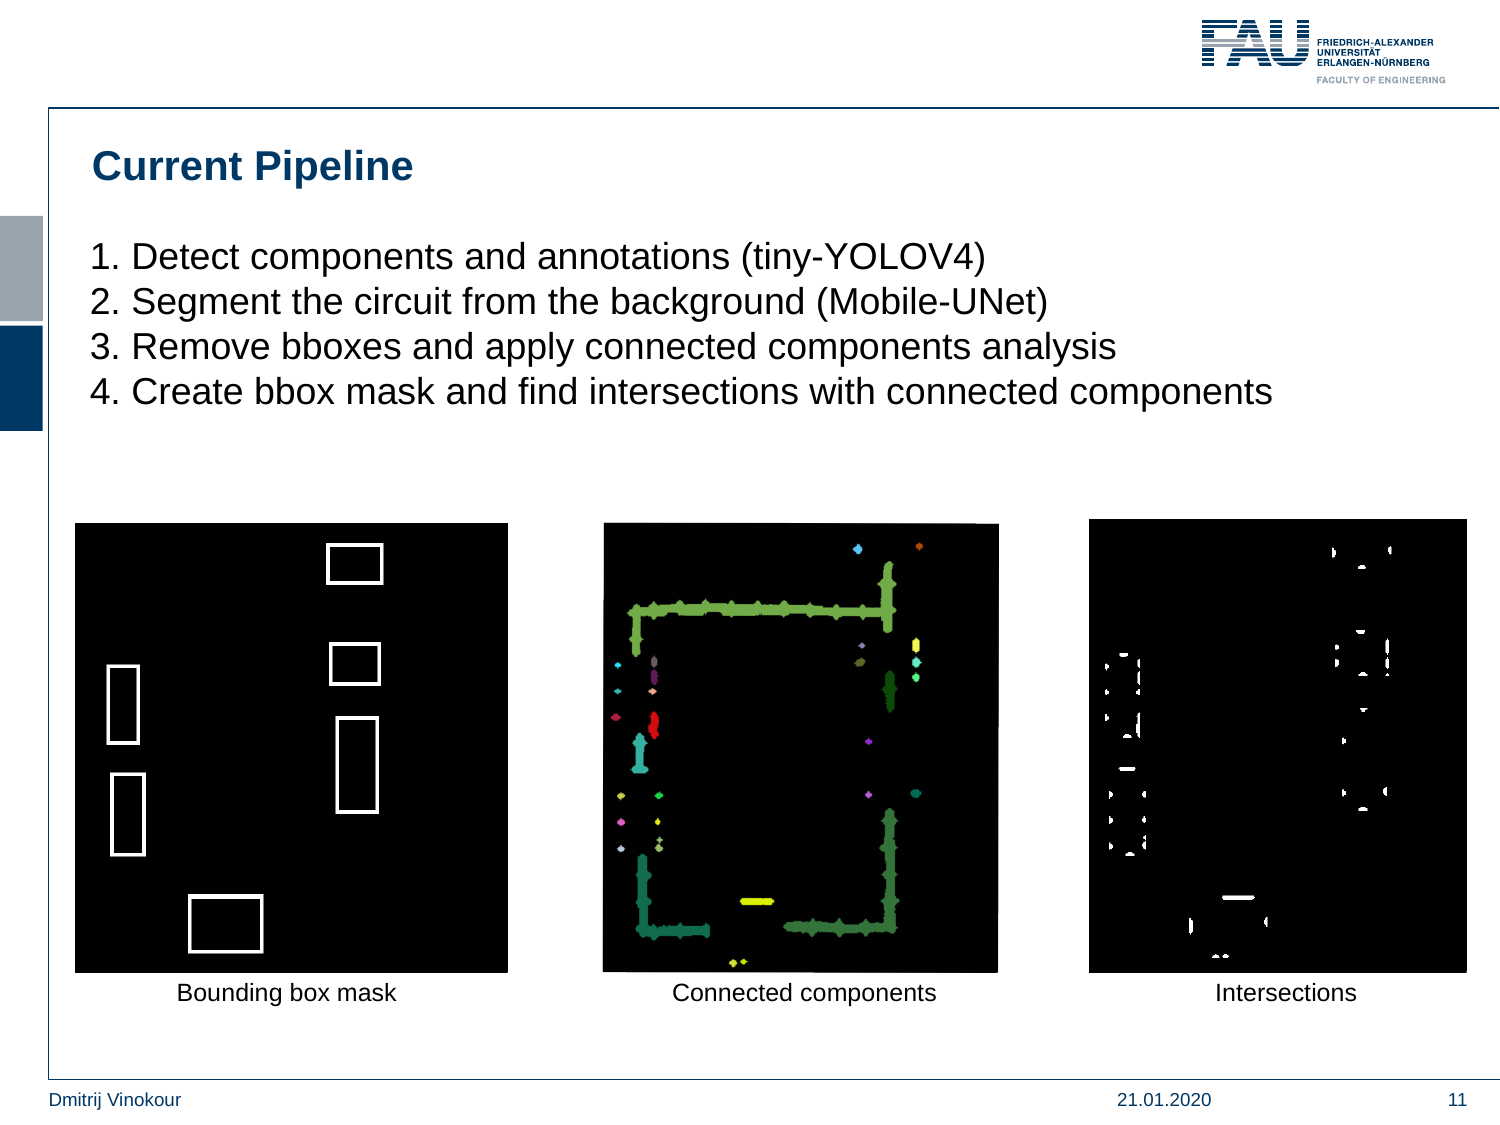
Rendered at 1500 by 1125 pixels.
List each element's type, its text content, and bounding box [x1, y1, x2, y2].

text_box Connected components [657, 969, 1074, 1027]
text_box <number> [1349, 1087, 1468, 1119]
text_box 1. Detect components and annotations (tiny-YOLOV4) 2. Segment the circuit from the background (Mobile-UNet) 3. Remove bboxes and apply connected components analysis 4. Create bbox mask and find intersections with connected components [74, 224, 1460, 408]
text_box Intersections [1200, 969, 1440, 1026]
text_box Bounding box mask [161, 969, 439, 1027]
picture [602, 523, 999, 973]
text_box Current Pipeline [91, 139, 1460, 224]
text_box 21.01.2020 [1117, 1087, 1294, 1119]
picture [1089, 519, 1467, 974]
text_box Dmitrij Vinokour [48, 1087, 1053, 1119]
picture [75, 523, 508, 974]
